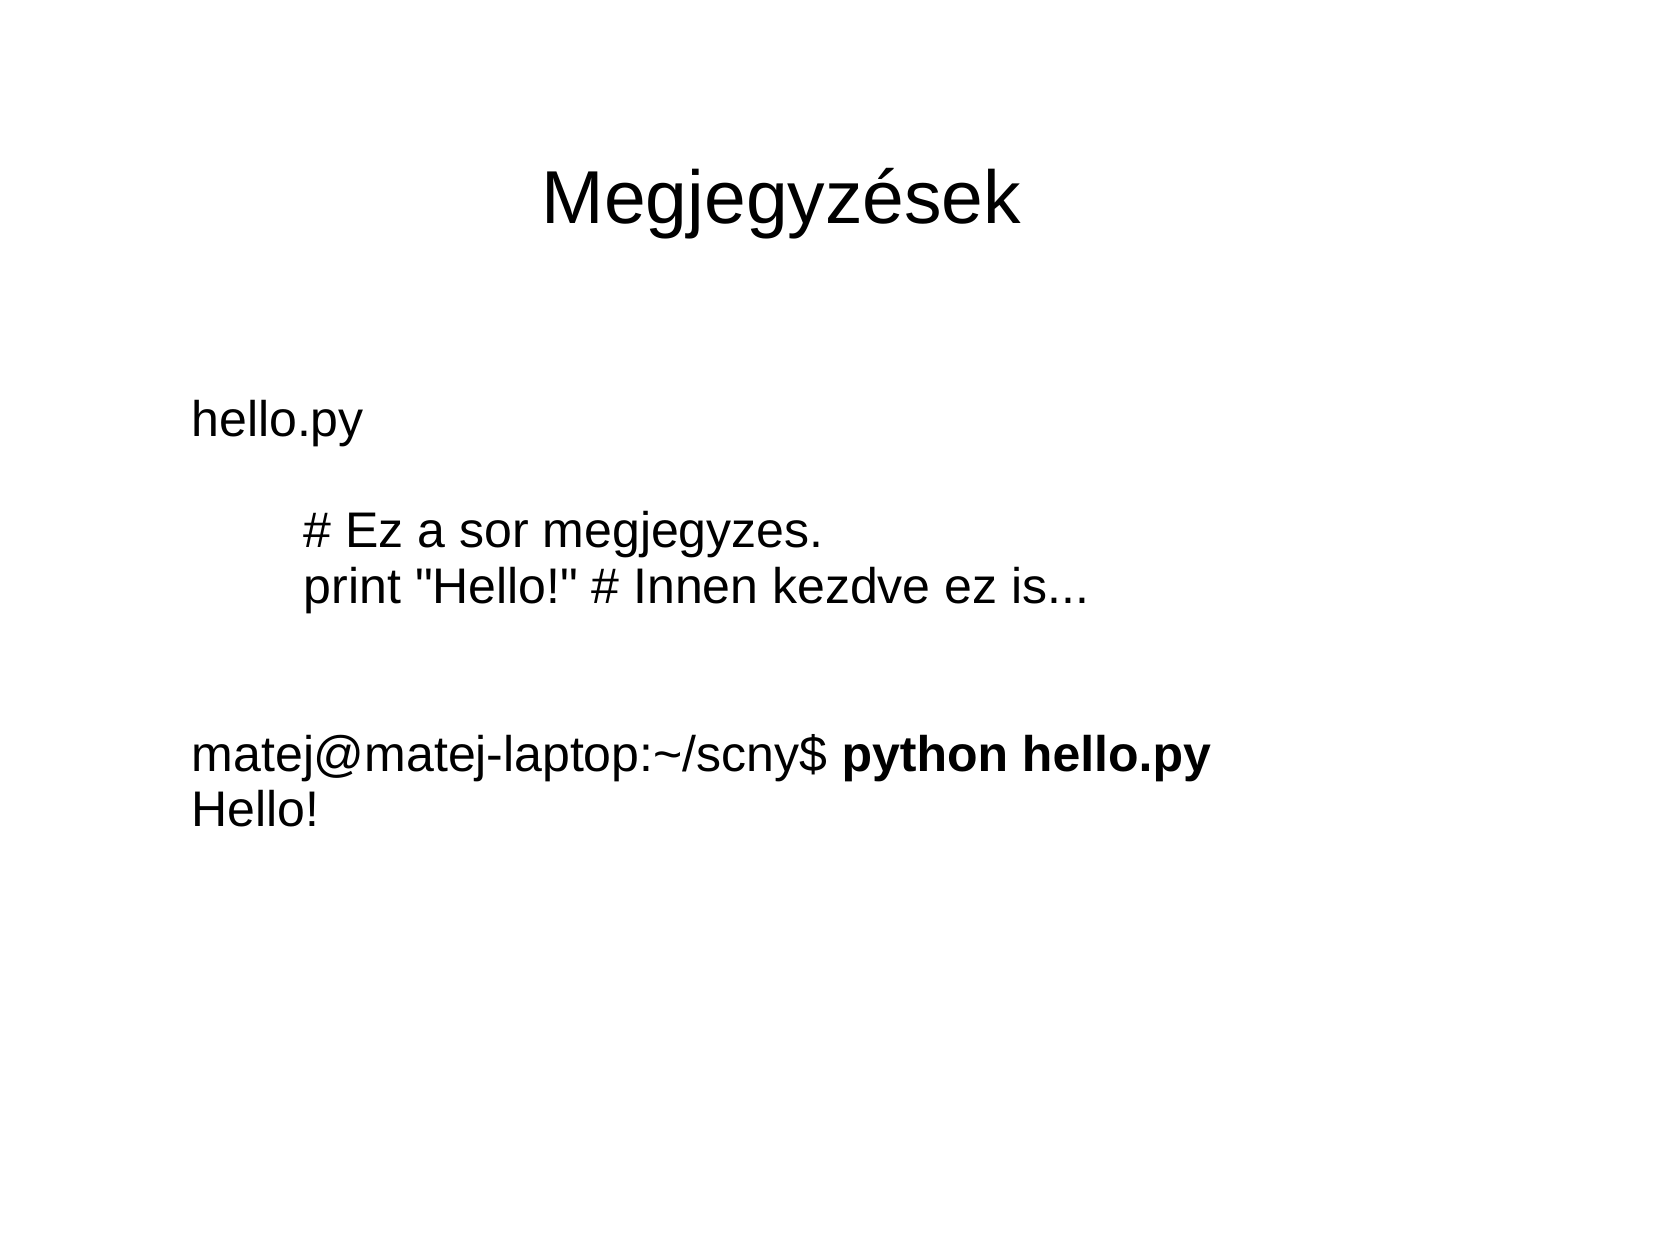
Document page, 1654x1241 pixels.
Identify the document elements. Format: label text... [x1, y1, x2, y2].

text_box Megjegyzések [526, 106, 1117, 206]
text_box hello.py # Ez a sor megjegyzes. print "Hello!" # Innen kezdve ez is... matej@matej-laptop:~/scny$ python hello.py Hello! [177, 383, 1227, 891]
